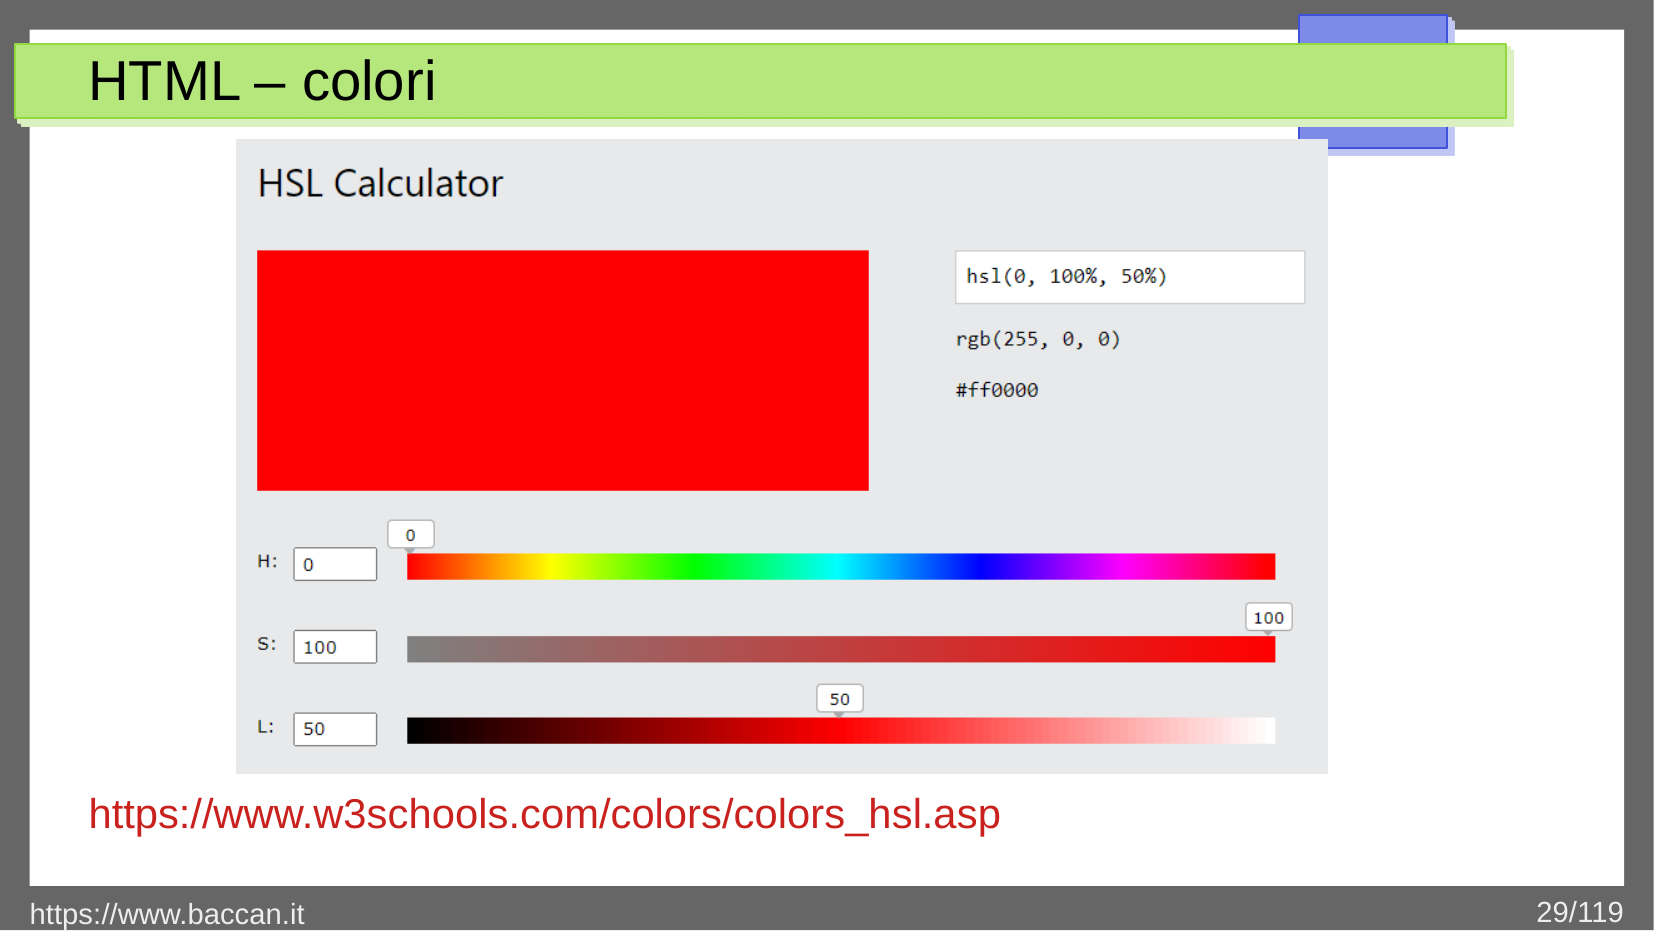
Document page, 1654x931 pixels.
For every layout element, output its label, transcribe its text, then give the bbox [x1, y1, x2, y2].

title HTML – colori [88, 44, 1506, 119]
text_box https://www.w3schools.com/colors/colors_hsl.asp [88, 773, 1565, 856]
picture [236, 139, 1328, 774]
